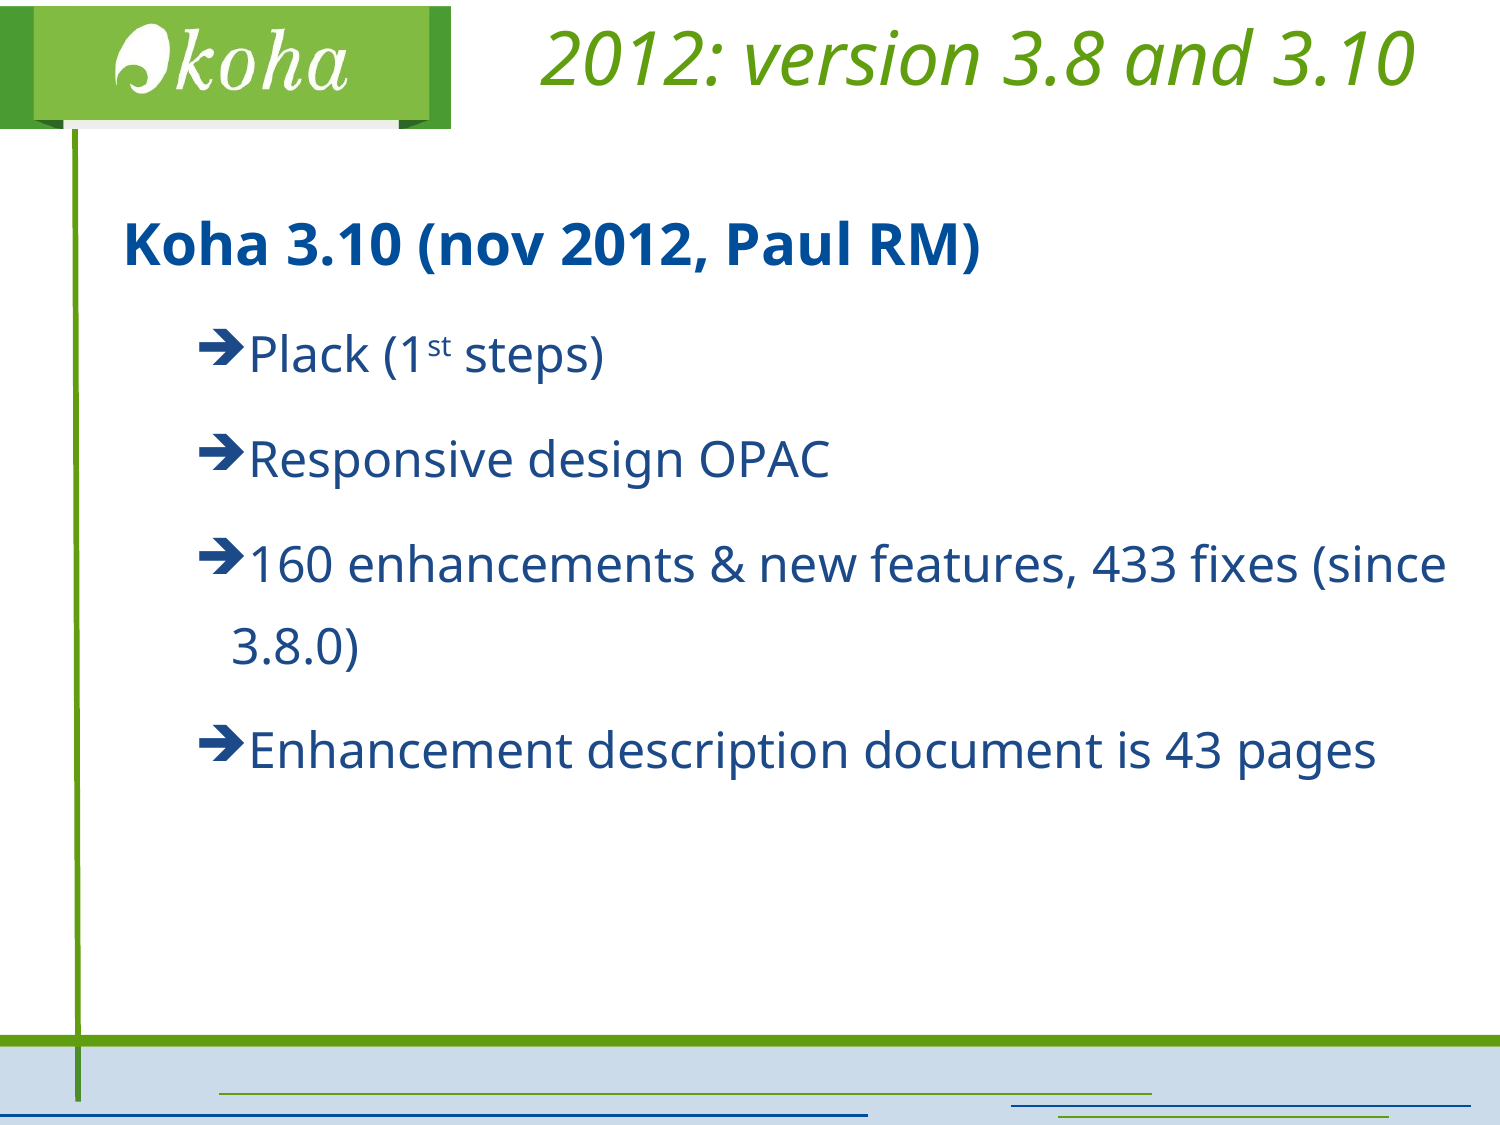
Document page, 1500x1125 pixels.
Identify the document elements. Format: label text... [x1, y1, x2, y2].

picture [0, 0, 451, 129]
list Koha 3.10 (nov 2012, Paul RM) Plack (1st steps) Responsive design OPAC 160 enhancements & new features, 433 fixes (since 3.8.0) Enhancement description document is 43 pages [118, 187, 1463, 971]
title 2012: version 3.8 and 3.10 [450, 0, 1500, 113]
